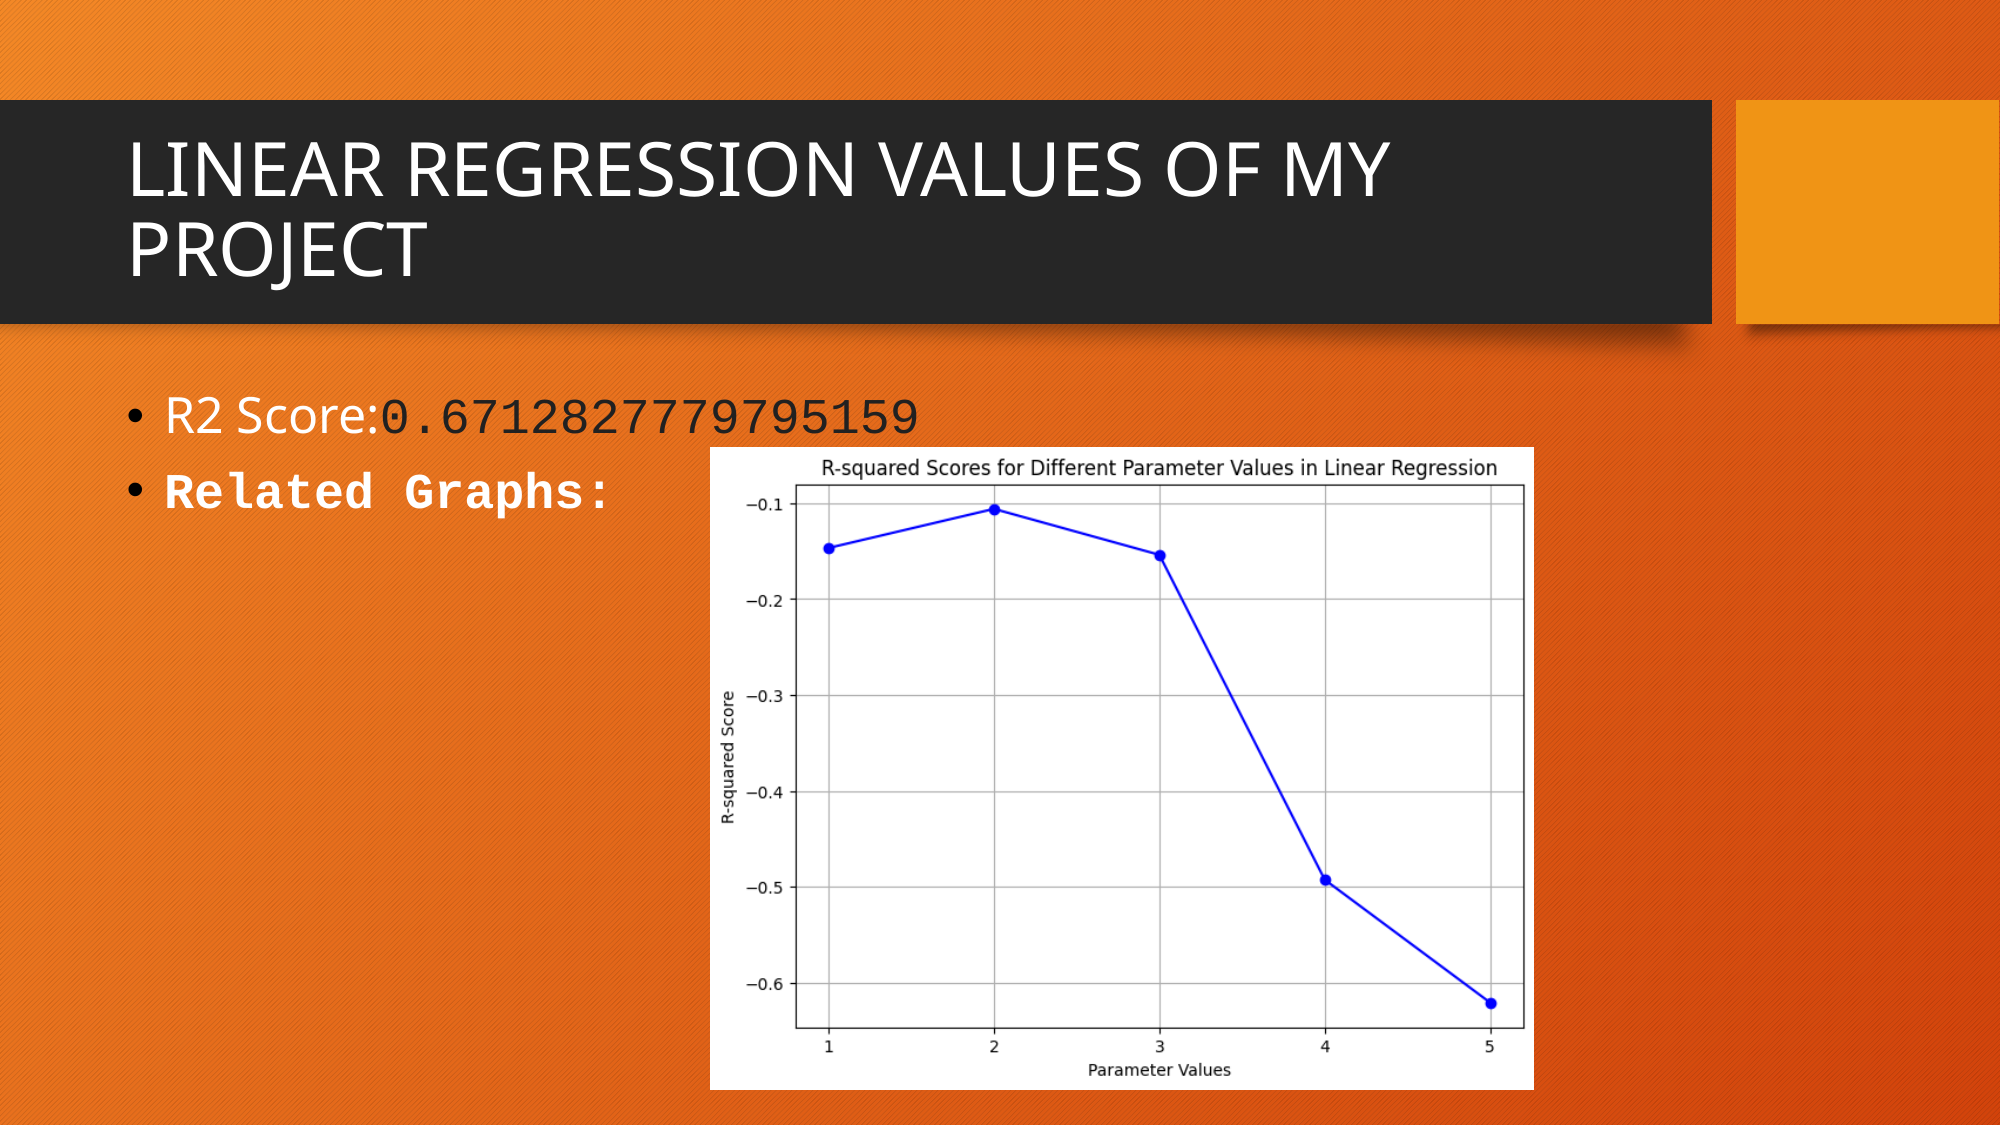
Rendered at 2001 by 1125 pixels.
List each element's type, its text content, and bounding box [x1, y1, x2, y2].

title LINEAR REGRESSION VALUES OF MY PROJECT [111, 123, 1689, 301]
list R2 Score:0.6712827779795159 Related Graphs: [111, 383, 1689, 974]
picture [710, 447, 1534, 1090]
